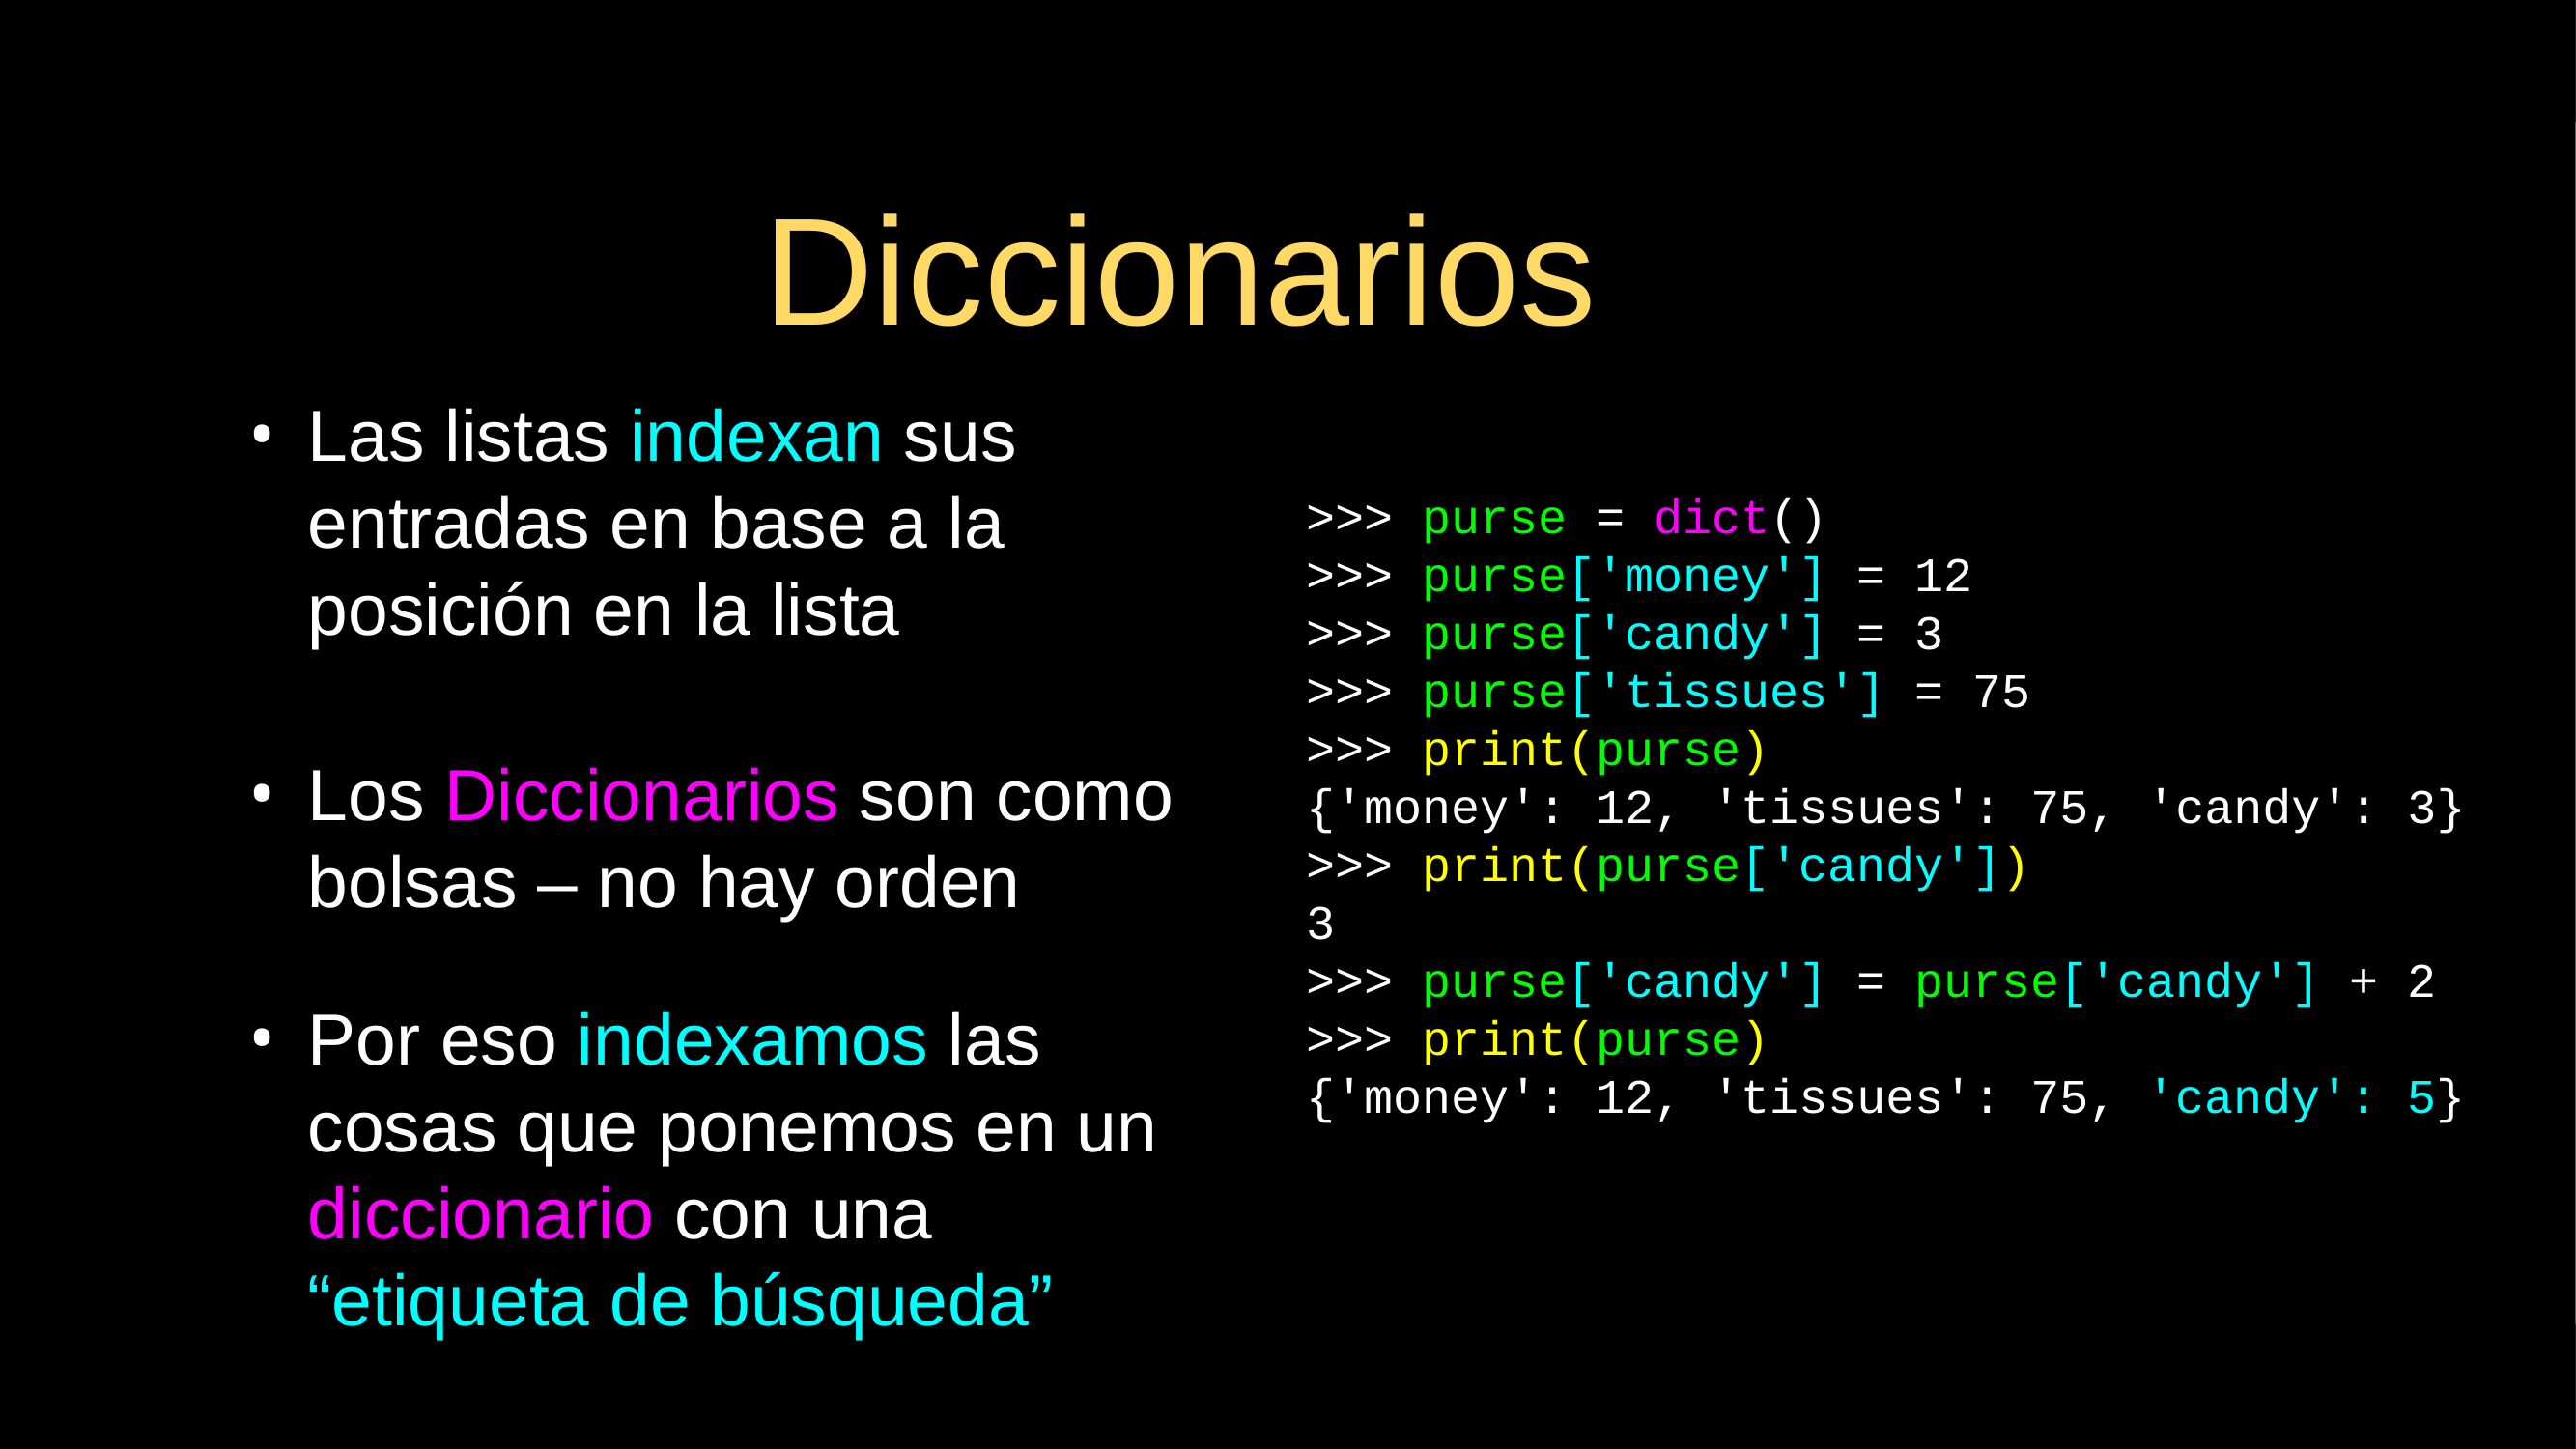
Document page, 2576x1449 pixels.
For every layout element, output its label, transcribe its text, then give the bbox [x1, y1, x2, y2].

text_box >>> purse = dict() >>> purse['money'] = 12 >>> purse['candy'] = 3 >>> purse['tissues'] = 75 >>> print(purse) {'money': 12, 'tissues': 75, 'candy': 3} >>> print(purse['candy']) 3 >>> purse['candy'] = purse['candy'] + 2 >>> print(purse) {'money': 12, 'tissues': 75, 'candy': 5} [1306, 366, 2483, 1241]
title Diccionarios [183, 125, 2177, 403]
list Las listas indexan sus entradas en base a la posición en la lista Los Diccionarios son como bolsas – no hay orden Por eso indexamos las cosas que ponemos en un diccionario con una “etiqueta de búsqueda” [183, 412, 1211, 1317]
